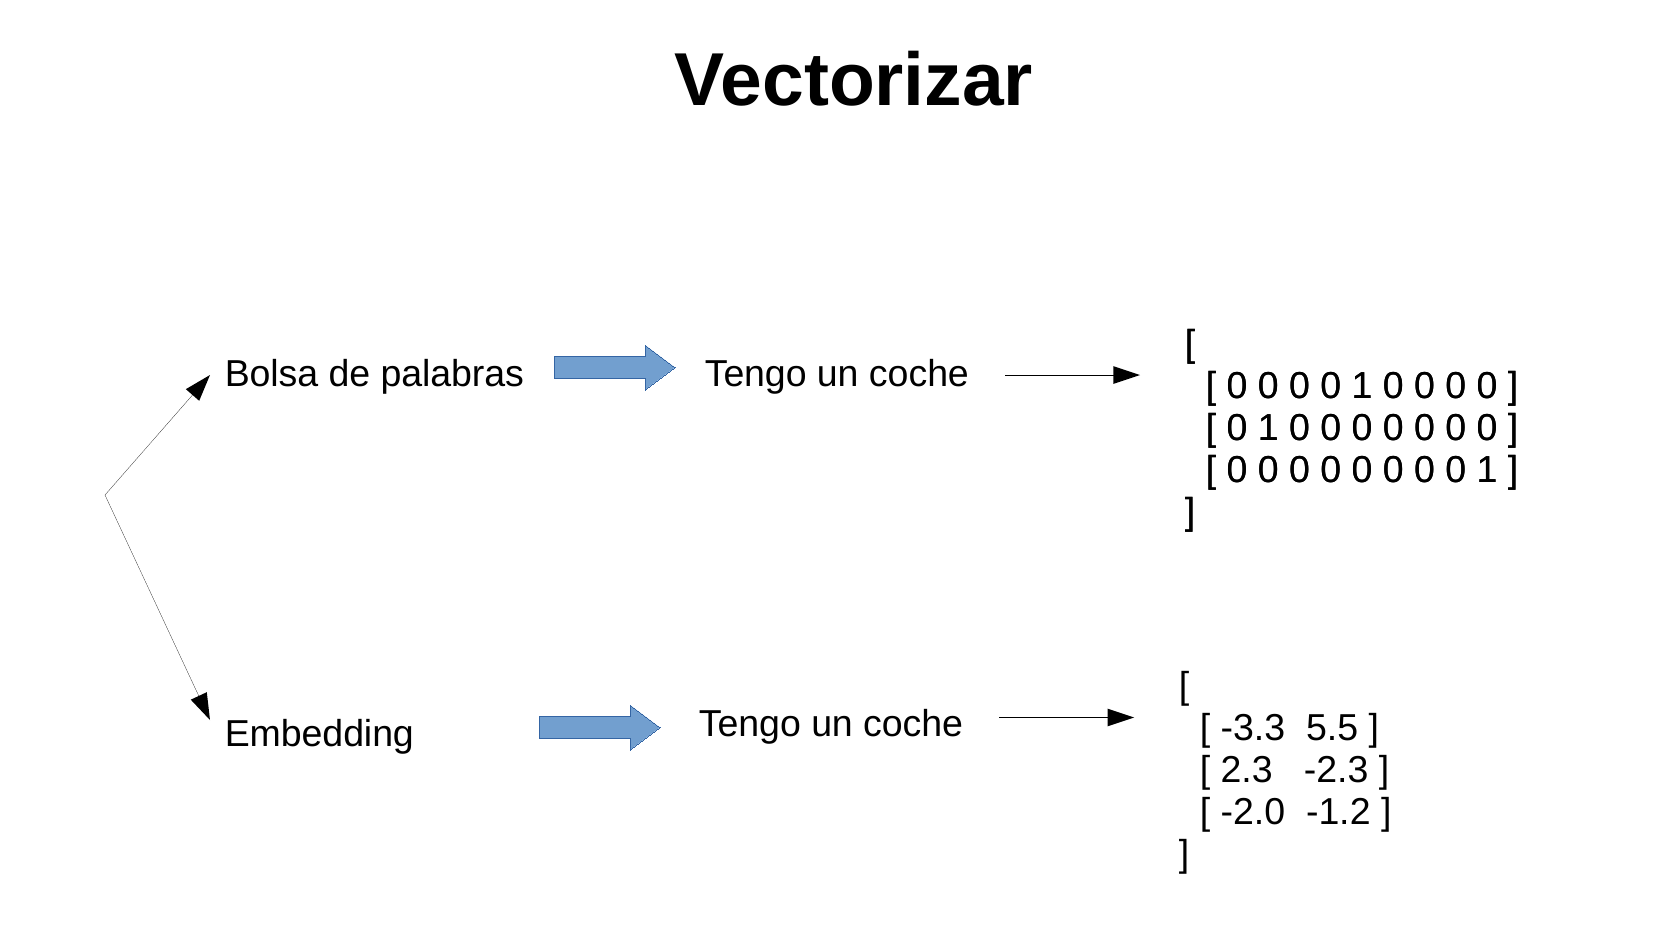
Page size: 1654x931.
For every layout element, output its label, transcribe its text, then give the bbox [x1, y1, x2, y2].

text_box Tengo un coche [690, 345, 1021, 431]
text_box Tengo un coche [684, 694, 1015, 781]
text_box Vectorizar [660, 30, 1202, 139]
text_box Embedding [210, 705, 541, 791]
text_box [ [ -3.3 5.5 ] [ 2.3 -2.3 ] [ -2.0 -1.2 ] ] [1164, 657, 1615, 849]
text_box Bolsa de palabras [210, 345, 541, 431]
text_box [ [ 0 0 0 0 1 0 0 0 0 ] [ 0 1 0 0 0 0 0 0 0 ] [ 0 0 0 0 0 0 0 0 1 ] ] [1170, 315, 1621, 507]
text_box [554, 345, 676, 391]
text_box [539, 705, 661, 751]
